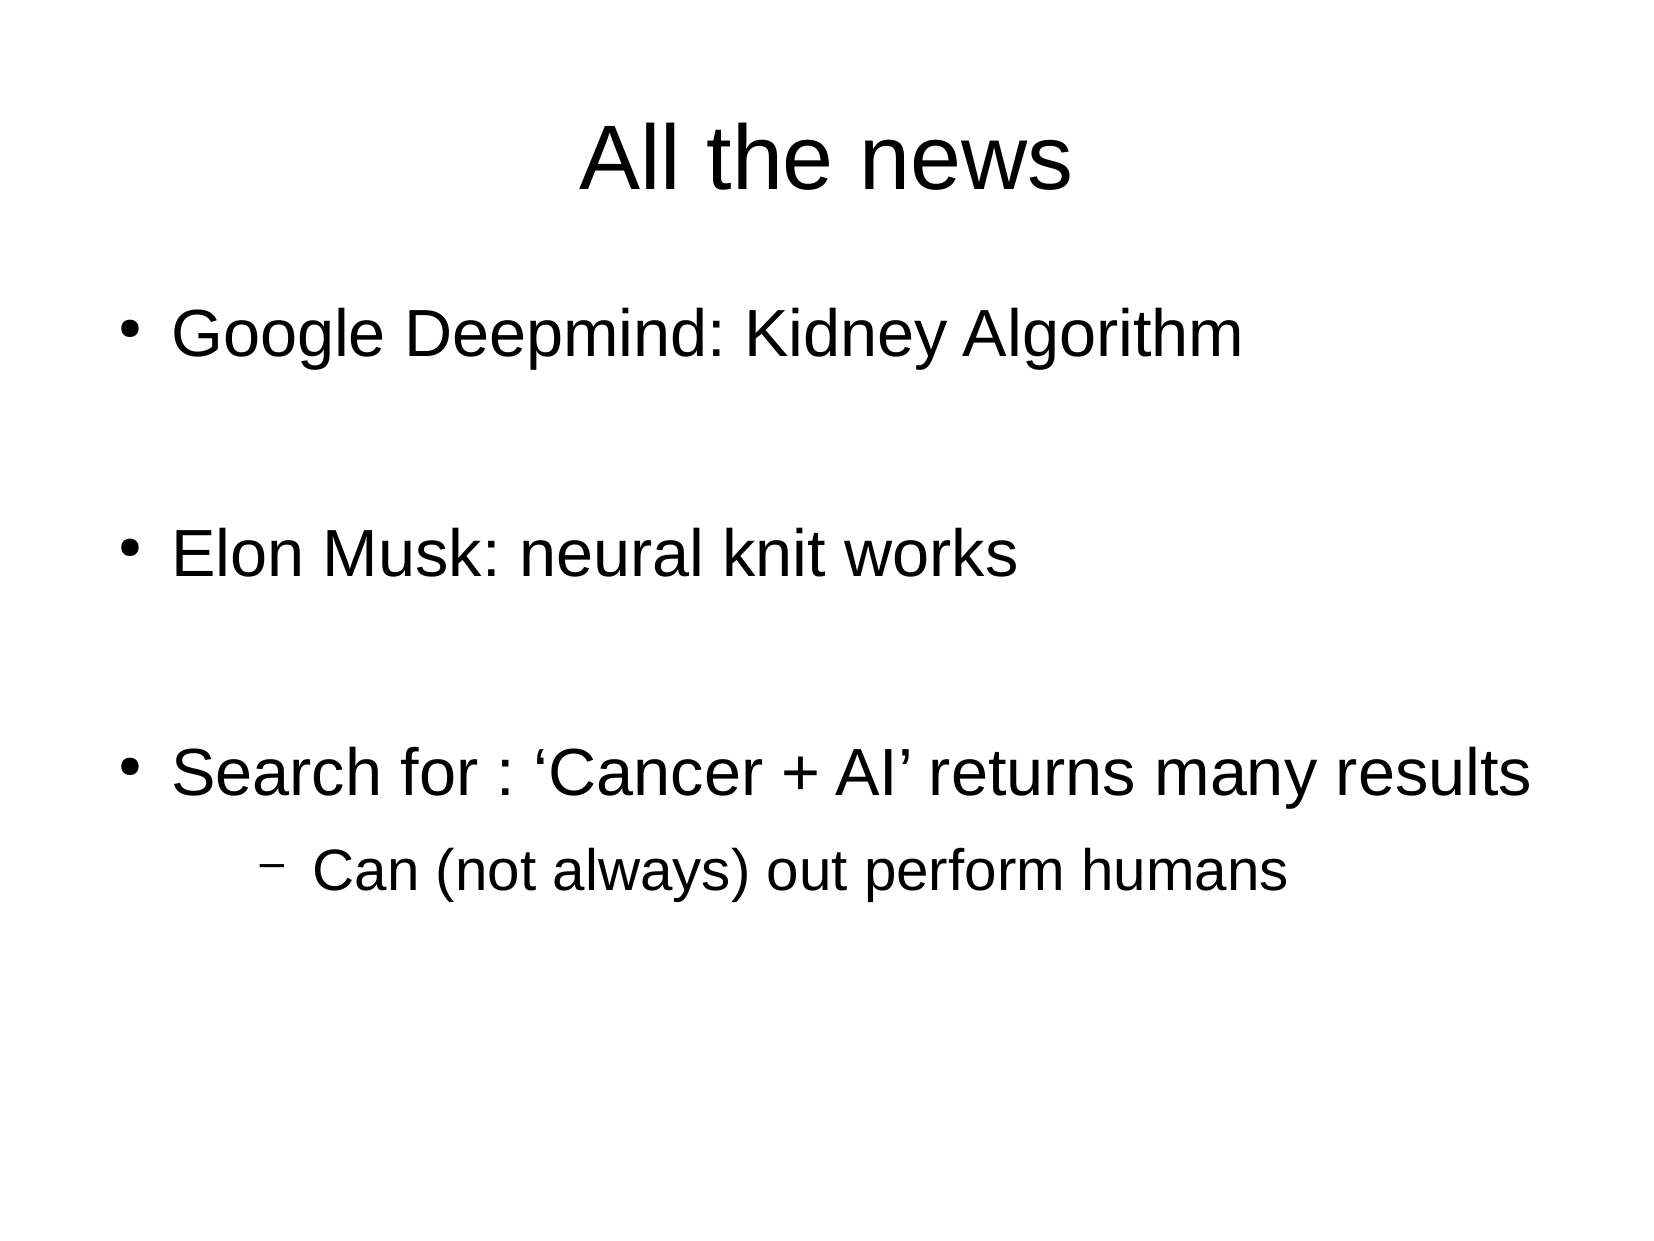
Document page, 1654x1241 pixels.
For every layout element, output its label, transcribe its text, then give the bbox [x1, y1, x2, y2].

title All the news [82, 49, 1571, 257]
list Google Deepmind: Kidney Algorithm Elon Musk: neural knit works Search for : ‘Cancer + AI’ returns many results Can (not always) out perform humans [82, 290, 1571, 1010]
